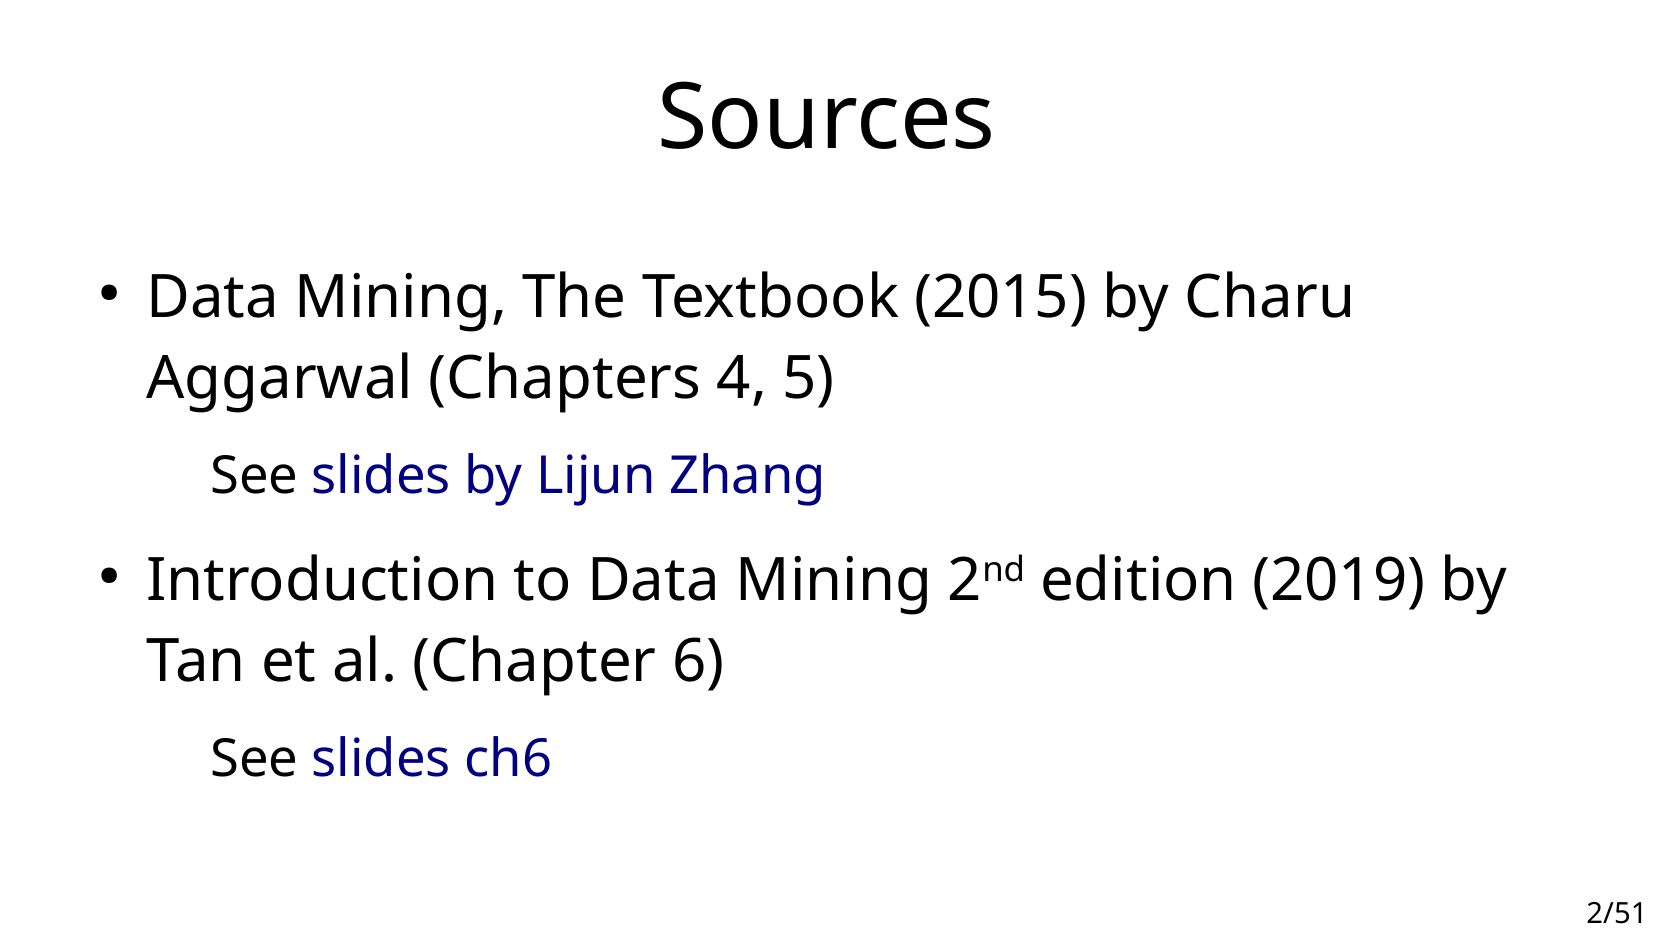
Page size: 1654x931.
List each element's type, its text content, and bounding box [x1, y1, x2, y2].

title Sources [82, 1, 1571, 226]
list Data Mining, The Textbook (2015) by Charu Aggarwal (Chapters 4, 5) See slides by Lijun Zhang Introduction to Data Mining 2nd edition (2019) by Tan et al. (Chapter 6) See slides ch6 [82, 253, 1571, 793]
